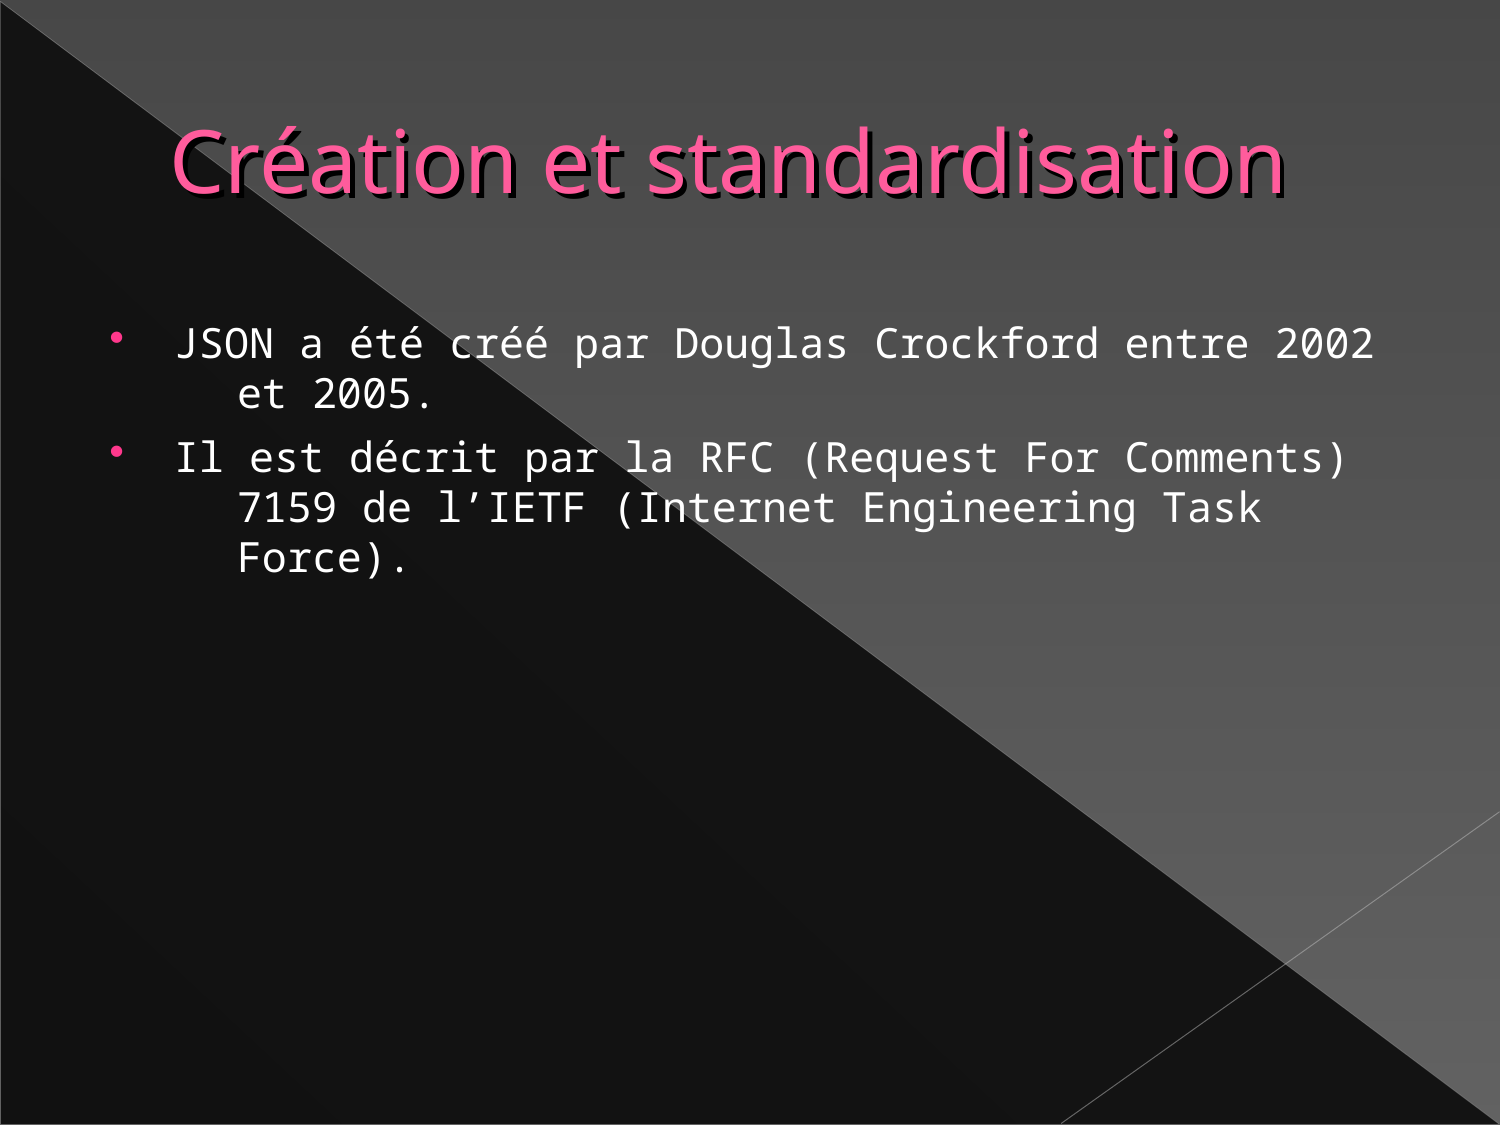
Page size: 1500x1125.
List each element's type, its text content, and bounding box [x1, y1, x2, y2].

title Création et standardisation [75, 43, 1426, 274]
list JSON a été créé par Douglas Crockford entre 2002 et 2005. Il est décrit par la RFC (Request For Comments) 7159 de l’IETF (Internet Engineering Task Force). [75, 308, 1426, 1059]
